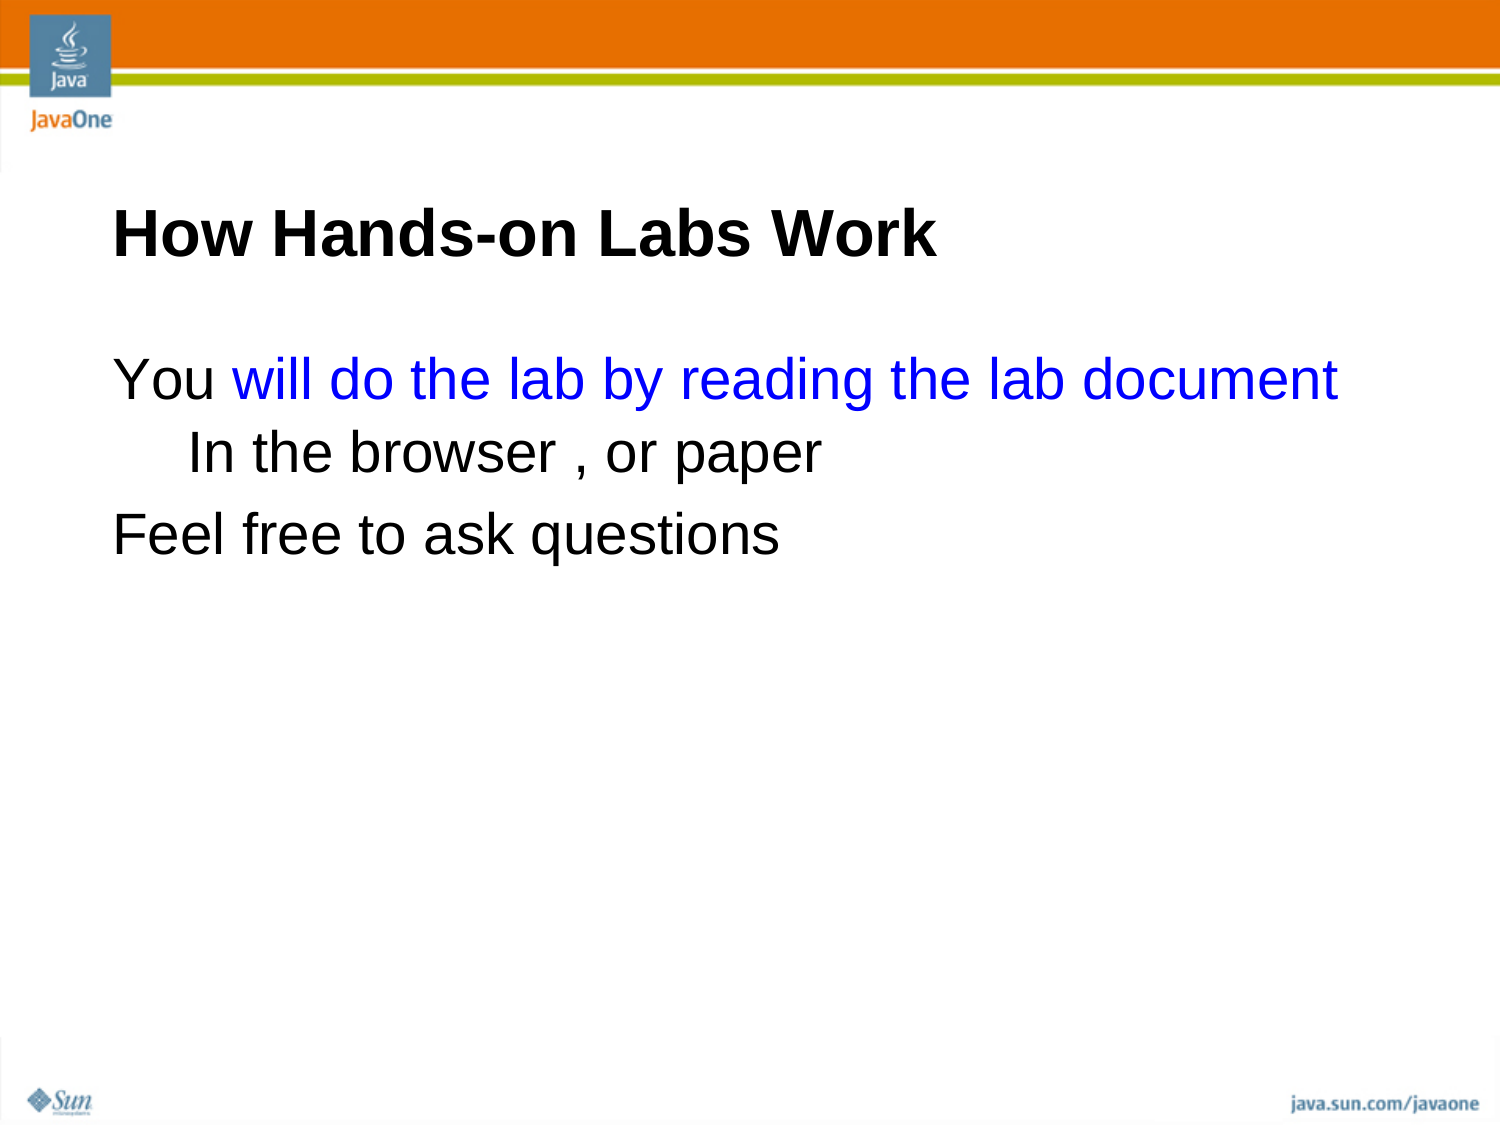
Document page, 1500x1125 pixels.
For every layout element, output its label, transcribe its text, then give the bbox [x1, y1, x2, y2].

title How Hands-on Labs Work [112, 119, 1417, 271]
picture [0, 0, 1500, 1125]
list You will do the lab by reading the lab document In the browser , or paper Feel free to ask questions [112, 352, 1463, 1045]
